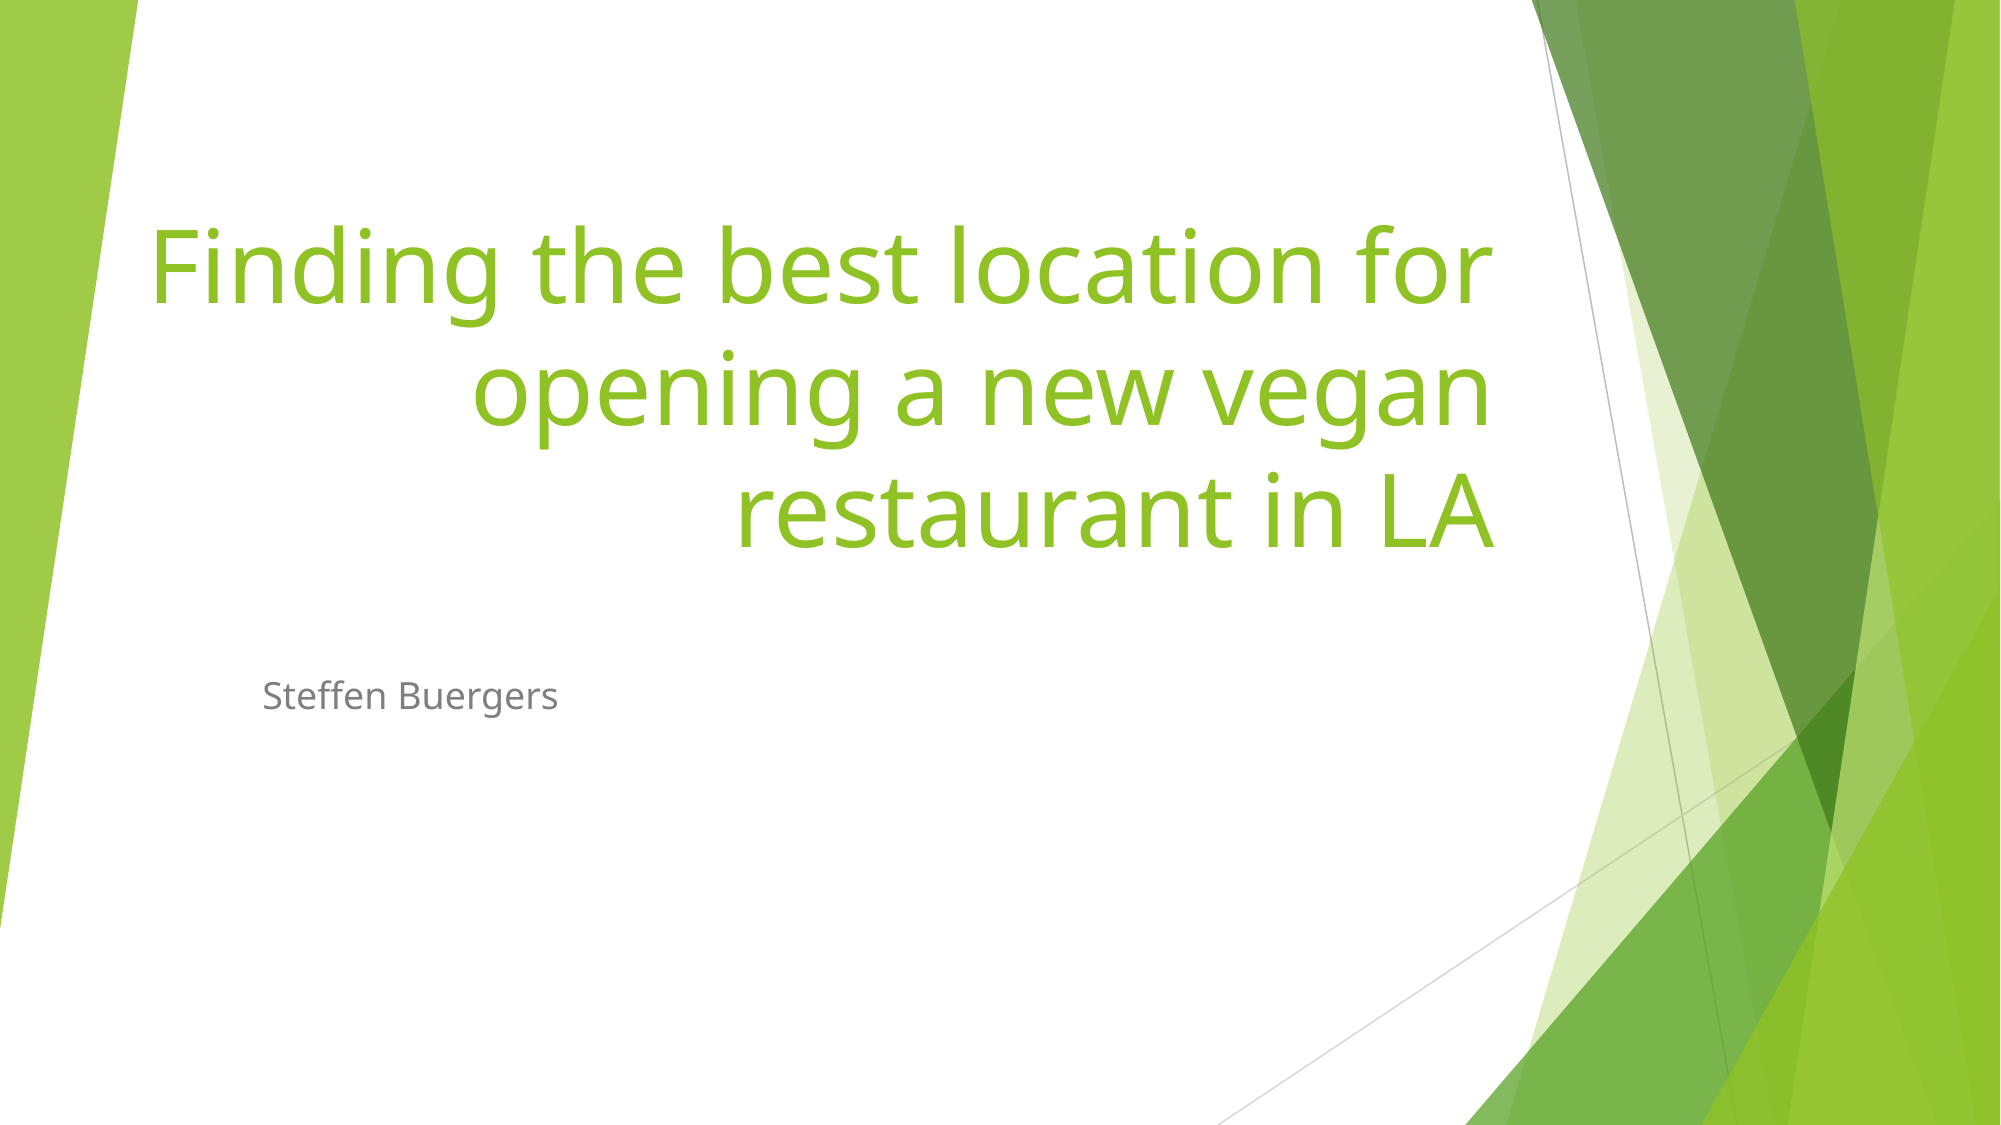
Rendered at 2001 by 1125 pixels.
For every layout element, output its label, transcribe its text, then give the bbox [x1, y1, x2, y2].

subtitle Steffen Buergers [247, 664, 1522, 845]
title Finding the best location for opening a new vegan restaurant in LA [132, 184, 1522, 576]
